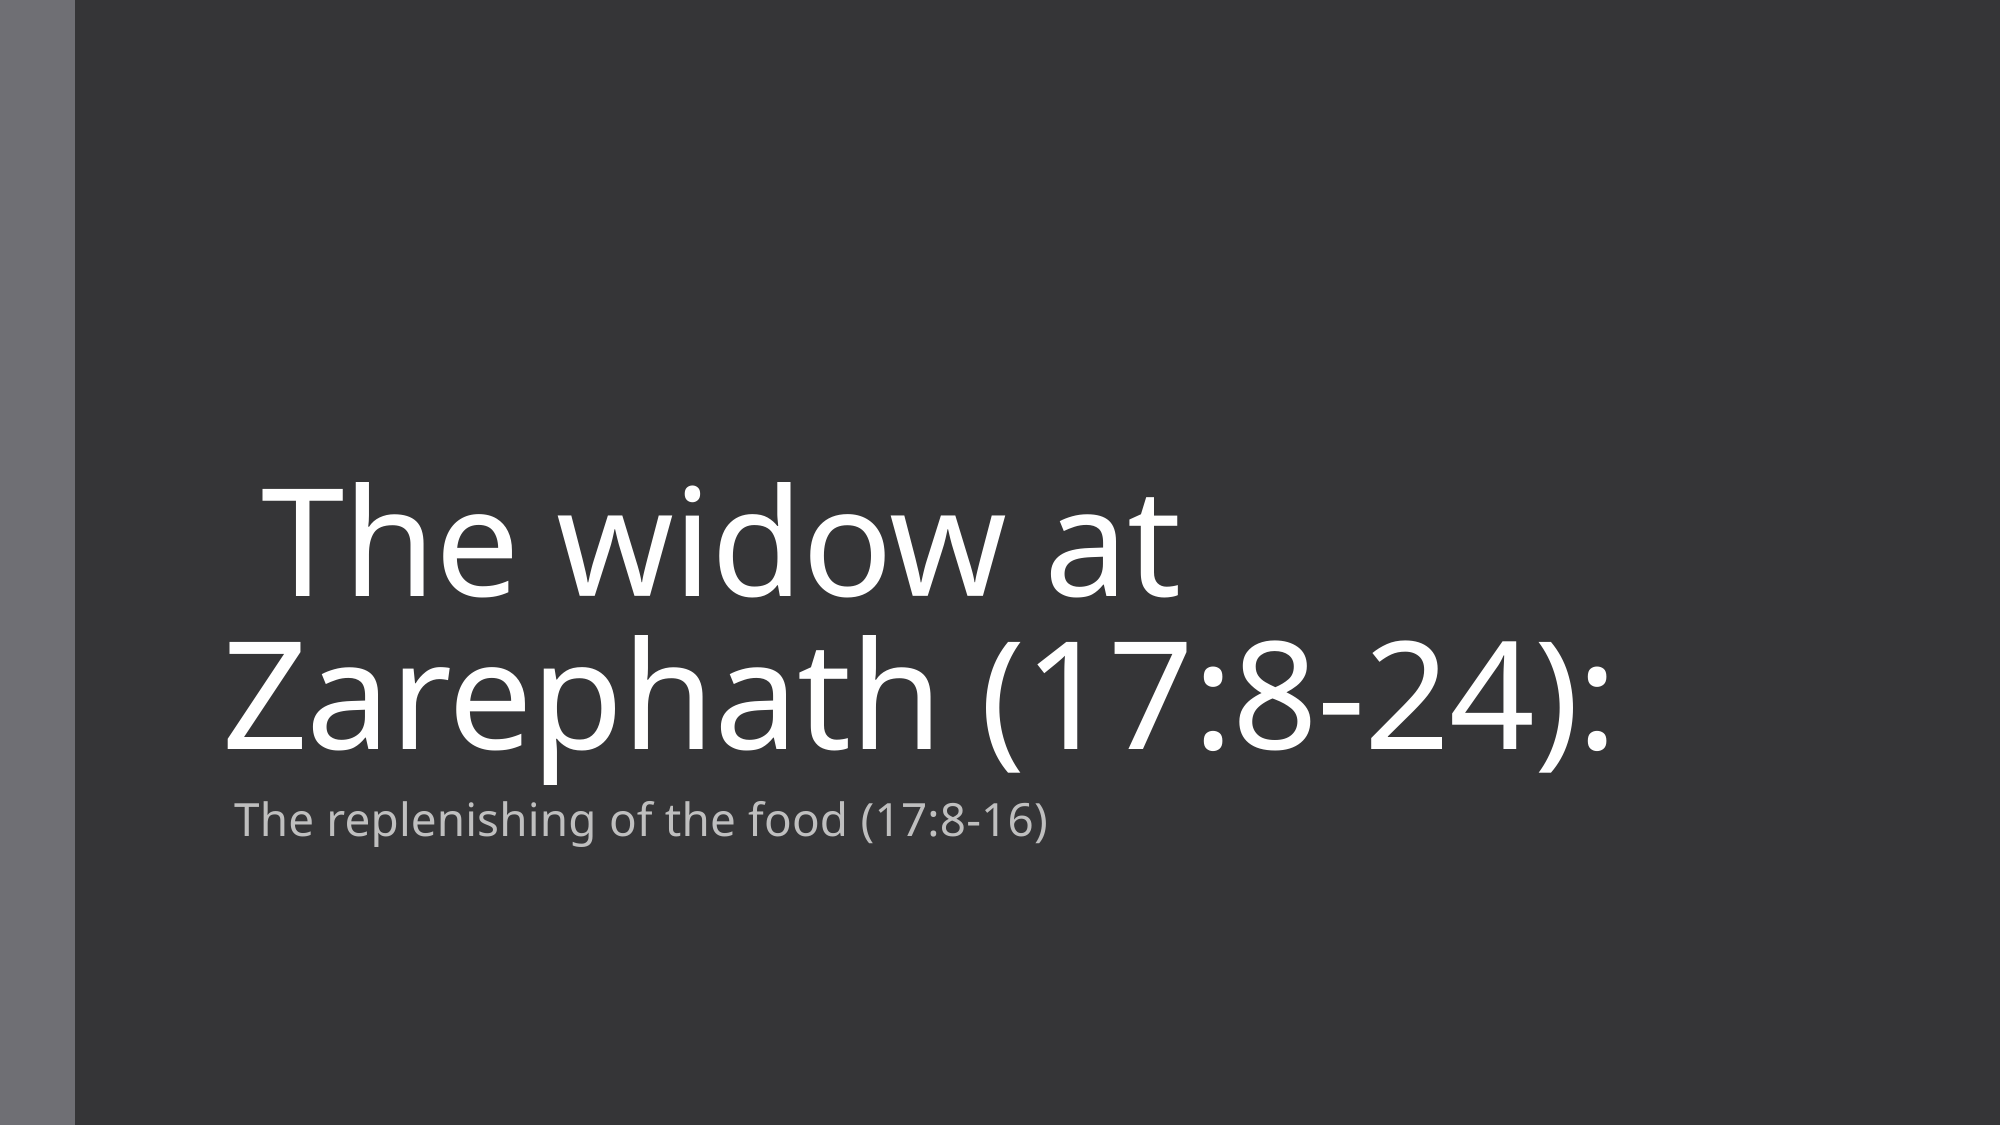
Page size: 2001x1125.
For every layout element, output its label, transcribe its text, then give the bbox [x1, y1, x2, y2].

subtitle The replenishing of the food (17:8-16) [206, 787, 1752, 1066]
title The widow at Zarephath (17:8-24): [206, 124, 1752, 787]
